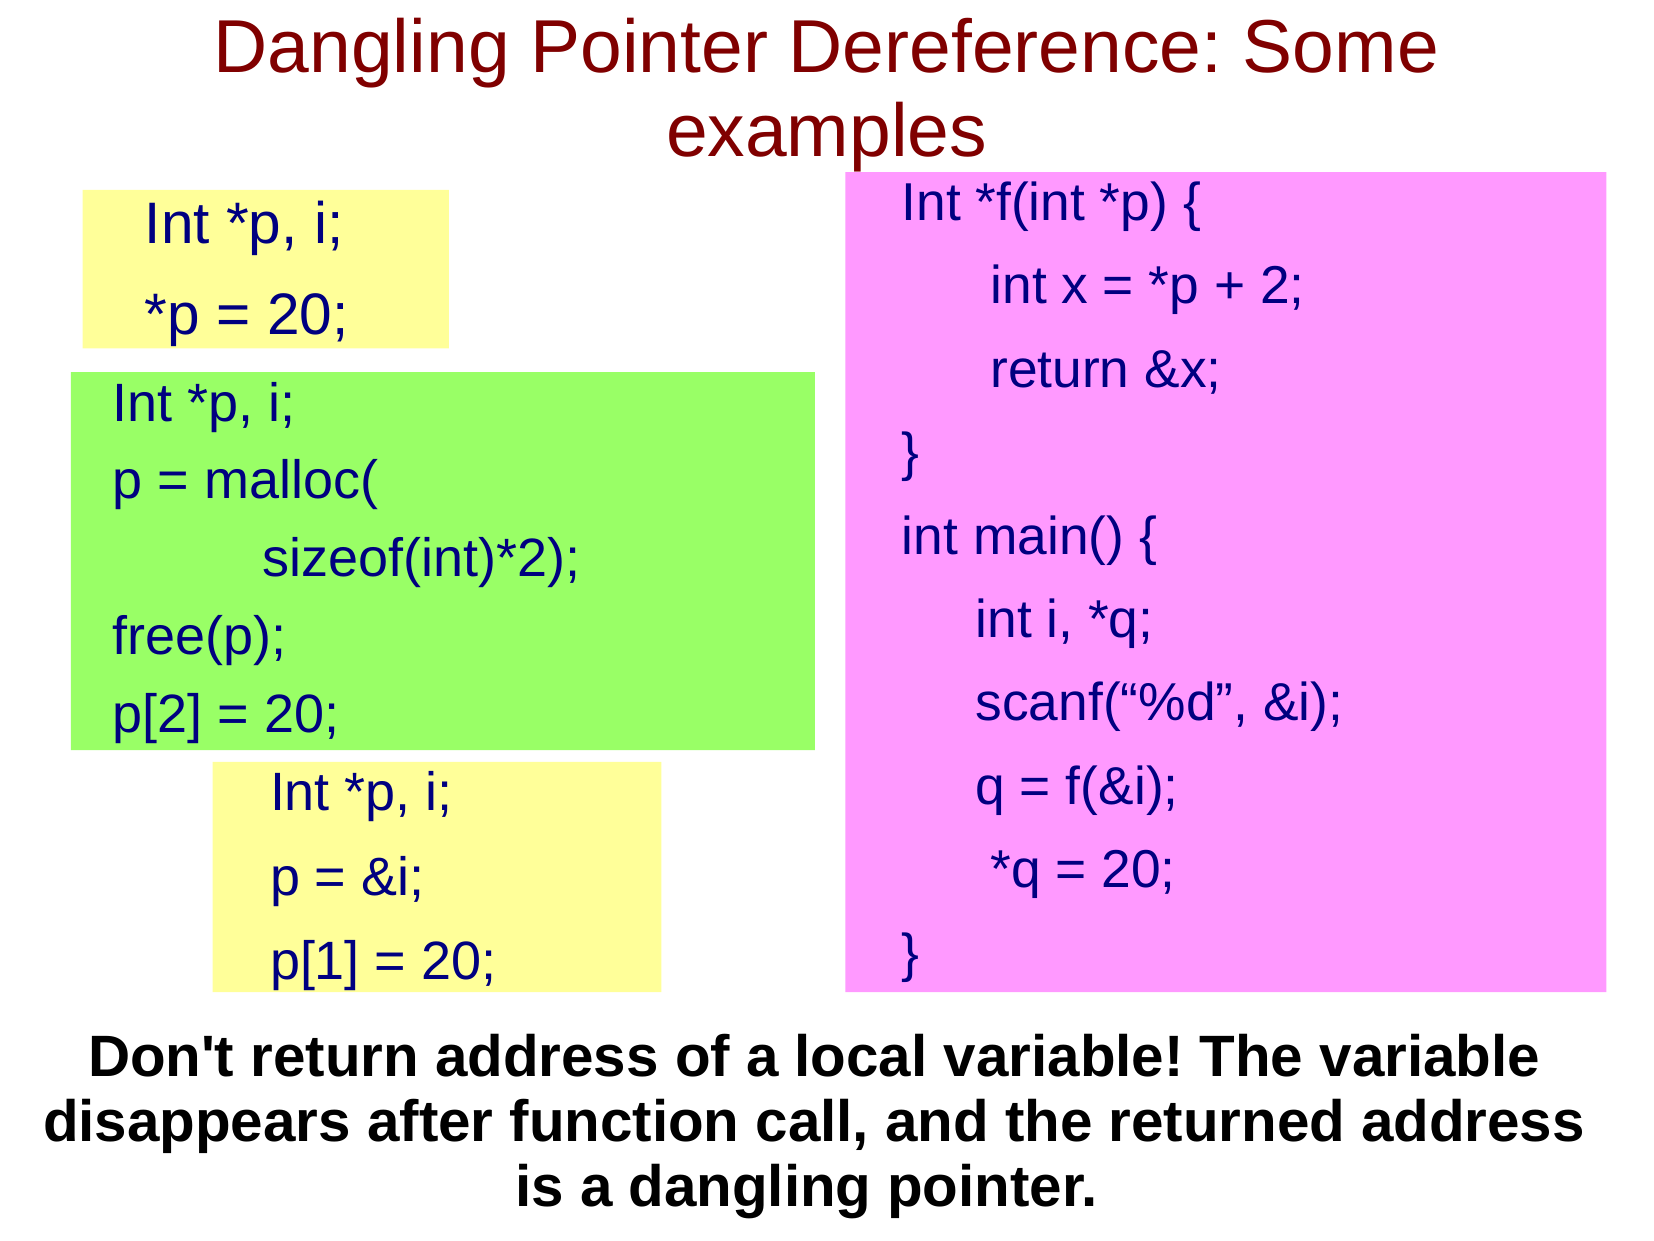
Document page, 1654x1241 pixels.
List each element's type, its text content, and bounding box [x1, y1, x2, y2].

list Int *p, i; p = malloc( sizeof(int)*2); free(p); p[2] = 20; [70, 372, 815, 751]
list Int *f(int *p) { int x = *p + 2; return &x; } int main() { int i, *q; scanf(“%d”, &i); q = f(&i); *q = 20; } [845, 172, 1607, 993]
list Int *p, i; p = &i; p[1] = 20; [212, 761, 662, 993]
title Dangling Pointer Dereference: Some examples [82, 0, 1571, 192]
text_box Don't return address of a local variable! The variable disappears after function call, and the returned address is a dangling pointer. [23, 1016, 1607, 1241]
list Int *p, i; *p = 20; [82, 189, 449, 349]
